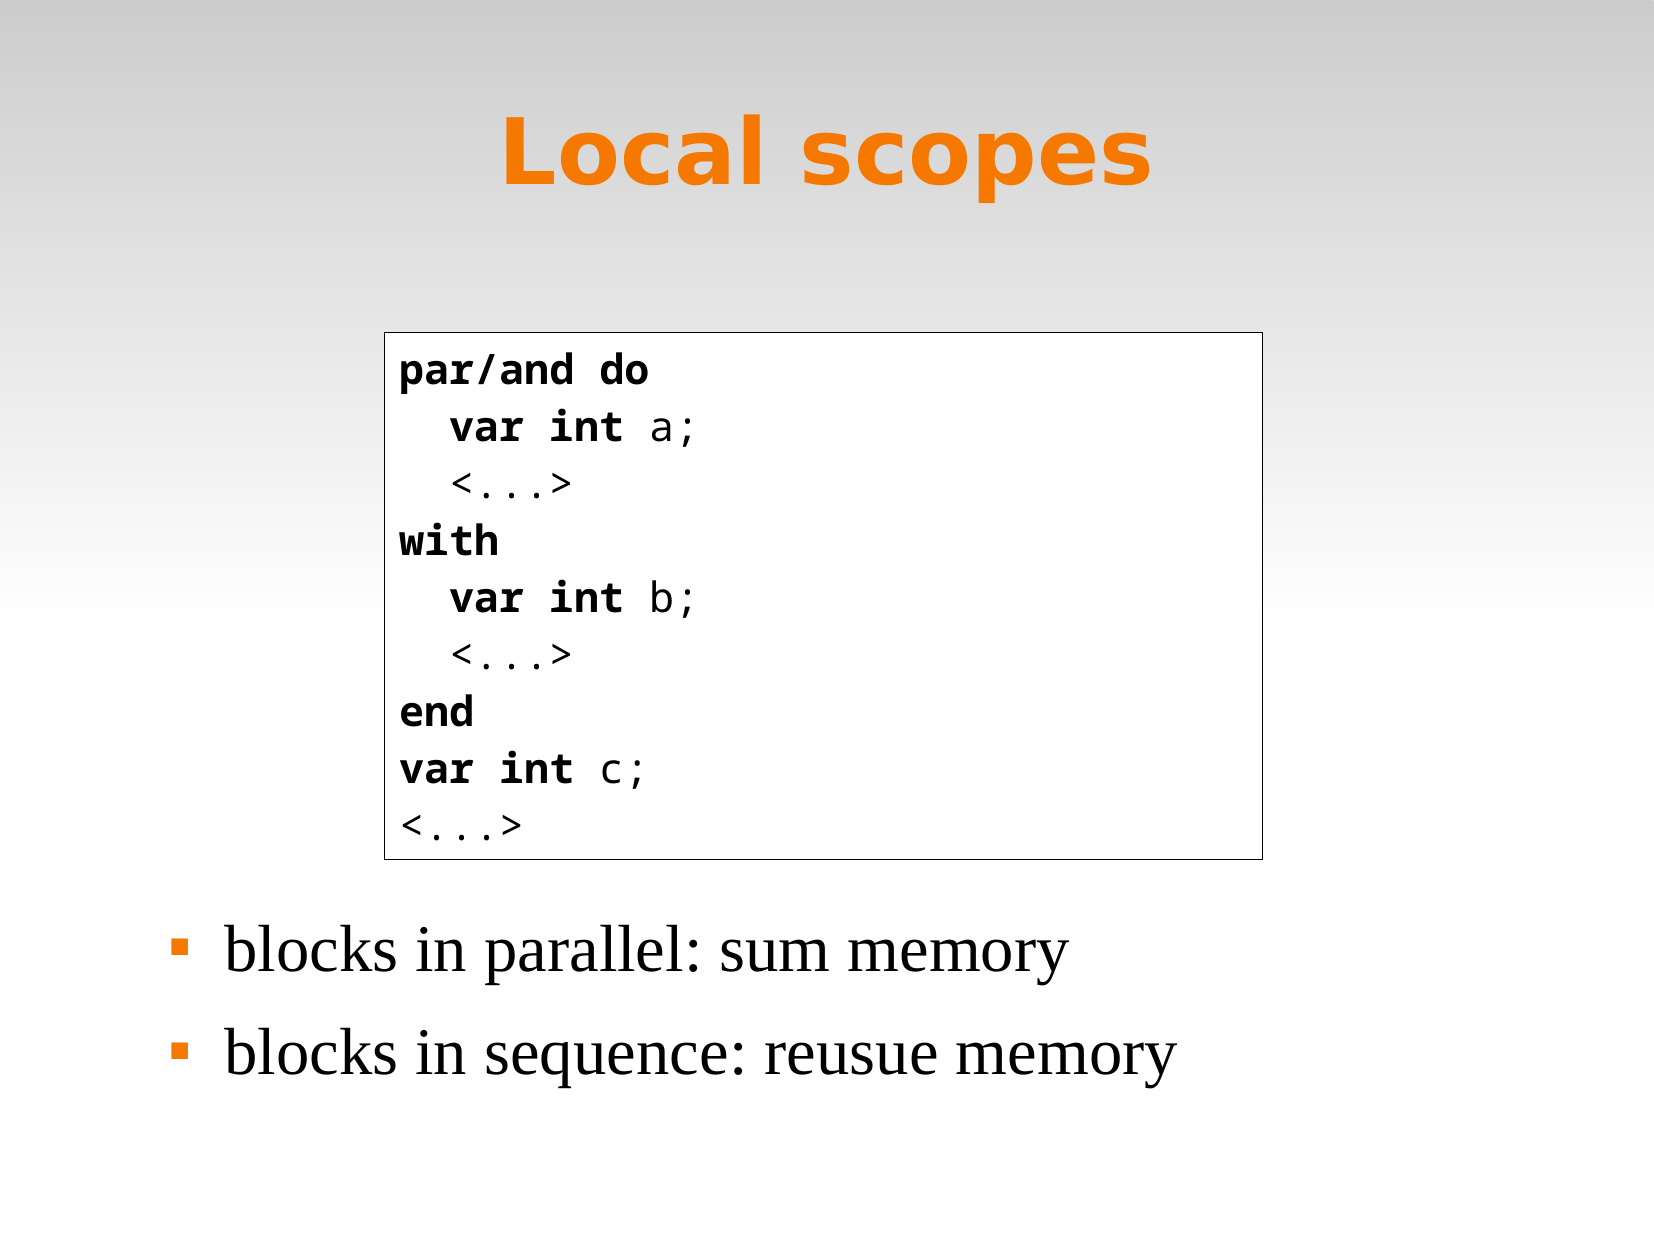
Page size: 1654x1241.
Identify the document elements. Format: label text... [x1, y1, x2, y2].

title Local scopes [82, 49, 1571, 257]
list blocks in parallel: sum memory blocks in sequence: reusue memory [82, 290, 1571, 1150]
